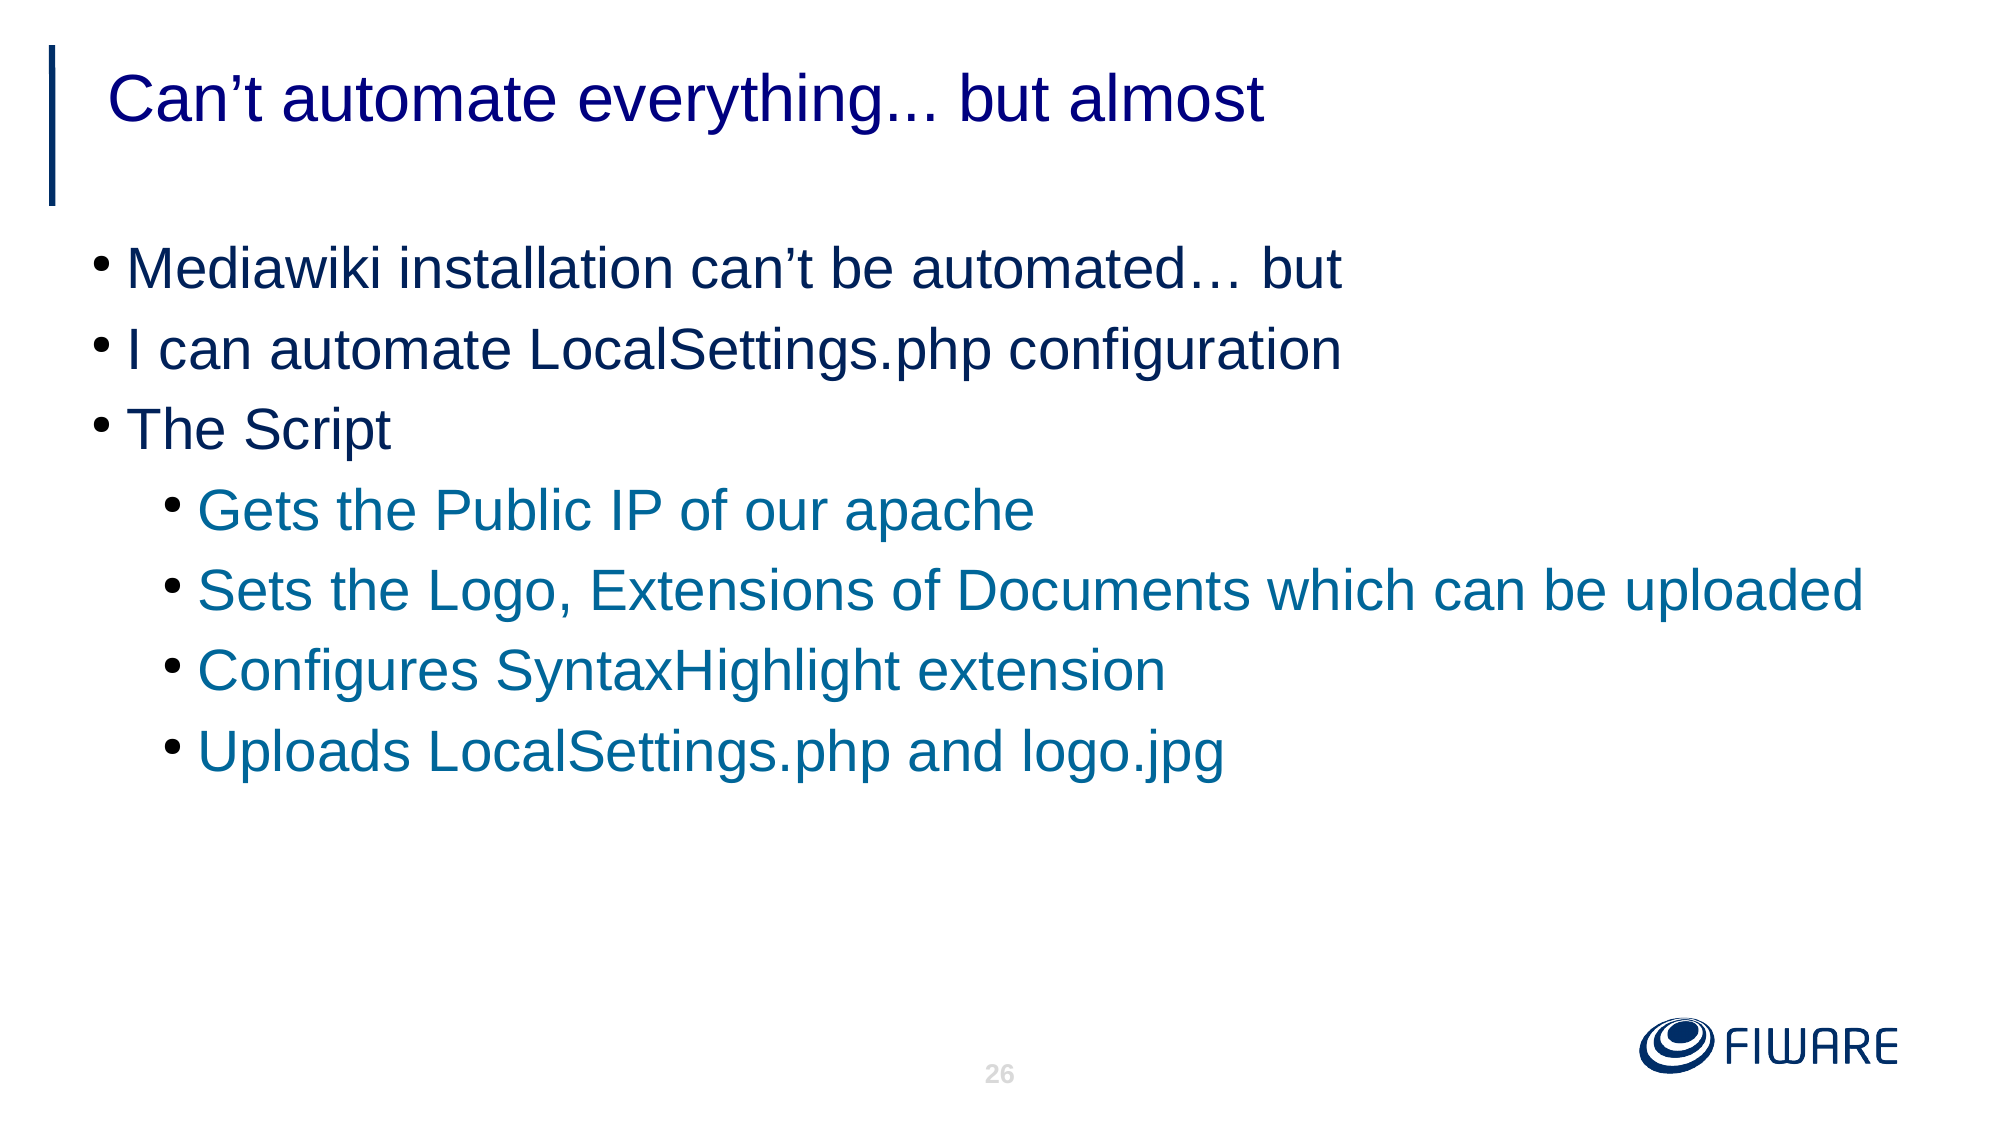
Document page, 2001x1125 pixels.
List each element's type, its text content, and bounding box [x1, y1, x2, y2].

text_box Mediawiki installation can’t be automated… but I can automate LocalSettings.php configuration The Script Gets the Public IP of our apache Sets the Logo, Extensions of Documents which can be uploaded Configures SyntaxHighlight extension Uploads LocalSettings.php and logo.jpg [76, 212, 1902, 791]
slide_number <number> [887, 1042, 1113, 1103]
title Can’t automate everything... but almost [92, 47, 1704, 178]
picture [1635, 1012, 1905, 1077]
